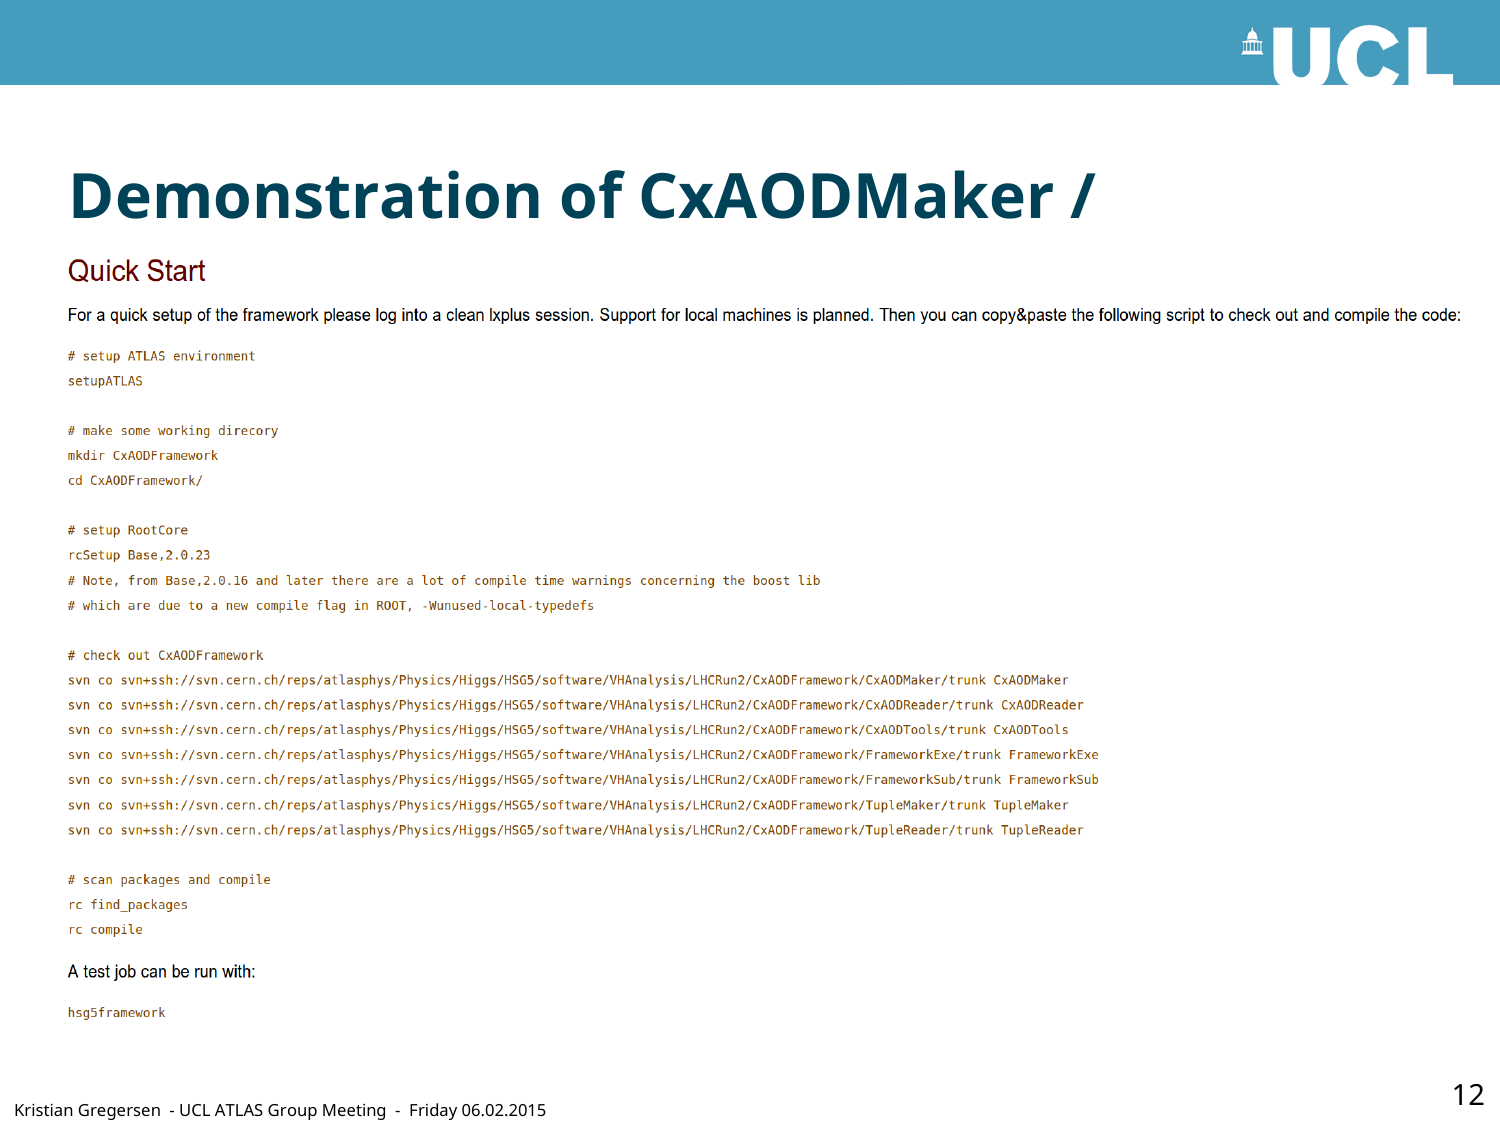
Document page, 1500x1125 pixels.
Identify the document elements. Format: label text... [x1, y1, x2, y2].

picture [55, 245, 1500, 1036]
picture [0, 0, 1500, 85]
title Demonstration of CxAODMaker / TupleMaker [54, 148, 1447, 378]
